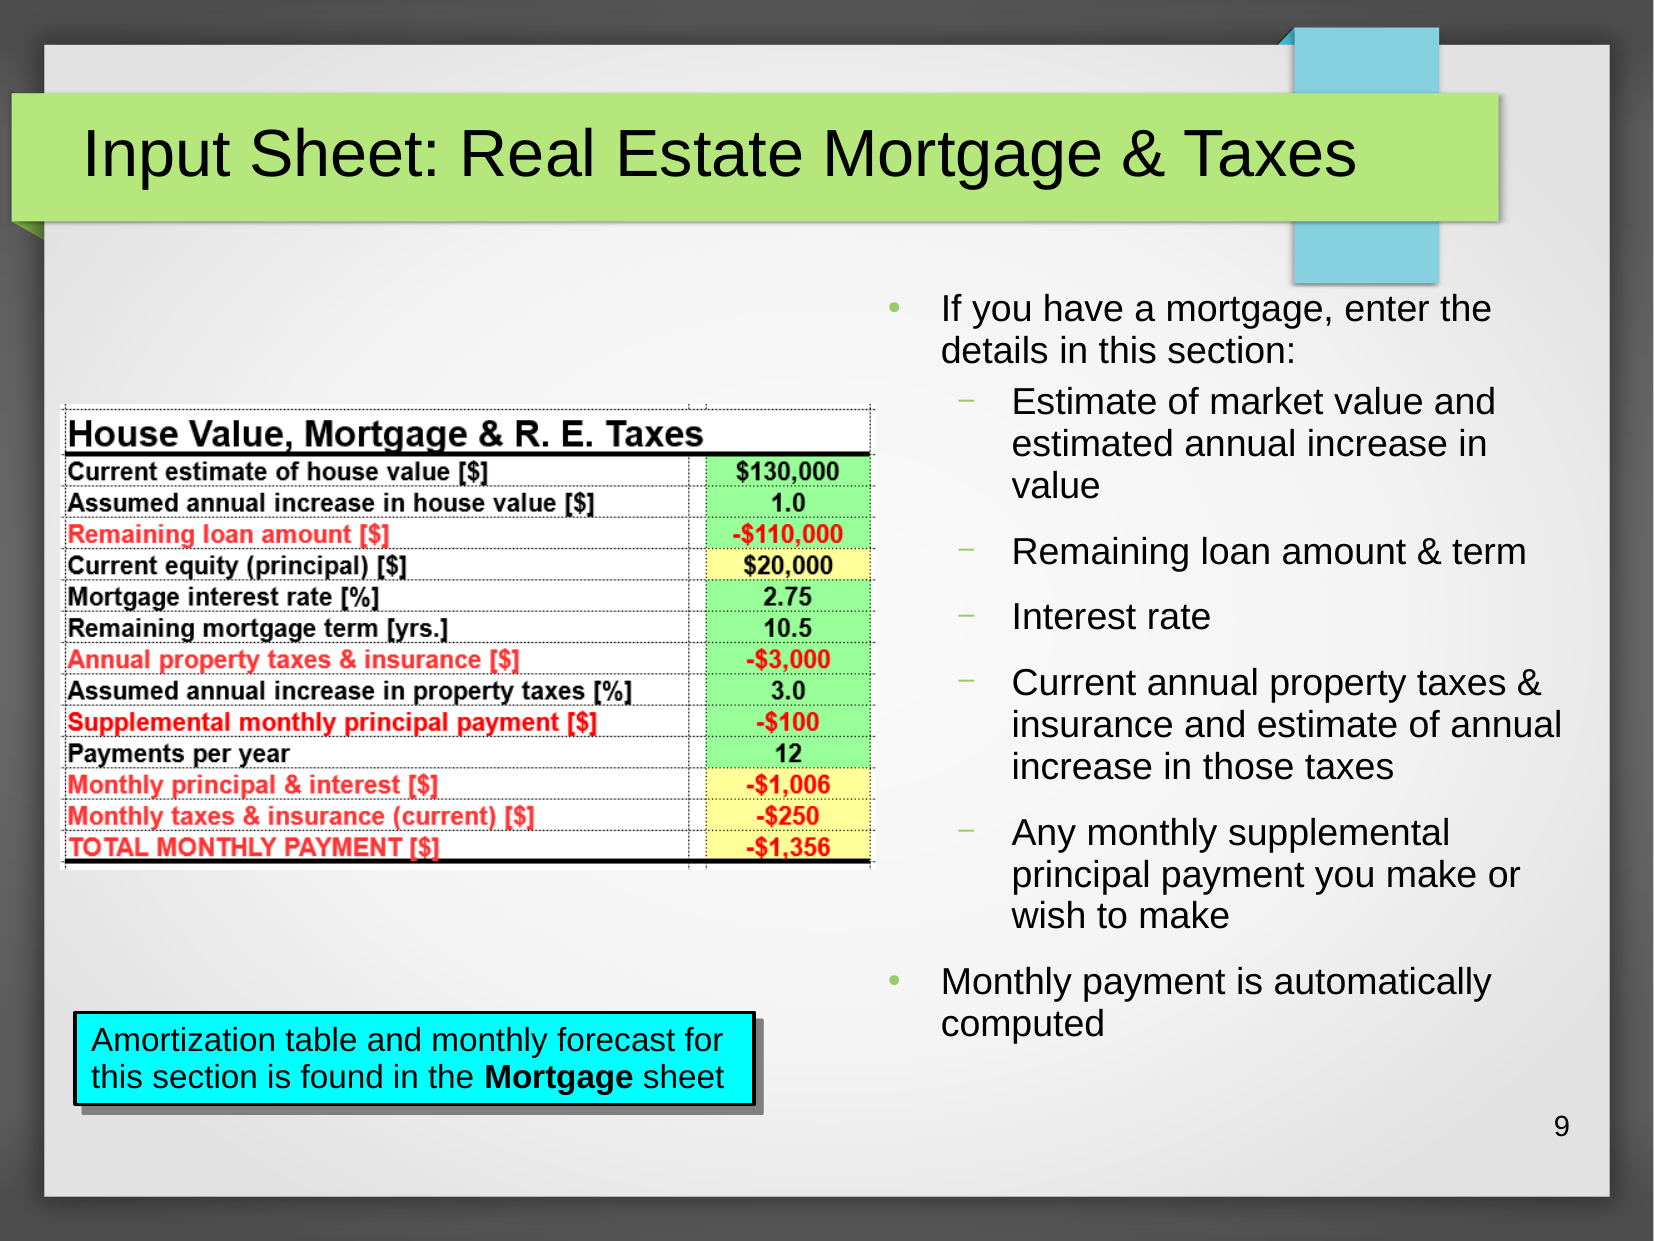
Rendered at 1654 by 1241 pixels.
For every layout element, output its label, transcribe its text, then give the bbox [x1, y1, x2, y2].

text_box Amortization table and monthly forecast for this section is found in the Mortgage sheet [75, 1012, 754, 1105]
picture [0, 0, 1654, 1241]
list If you have a mortgage, enter the details in this section: Estimate of market value and estimated annual increase in value Remaining loan amount & term Interest rate Current annual property taxes & insurance and estimate of annual increase in those taxes Any monthly supplemental principal payment you make or wish to make Monthly payment is automatically computed [870, 287, 1576, 1088]
title Input Sheet: Real Estate Mortgage & Taxes [82, 94, 1471, 213]
